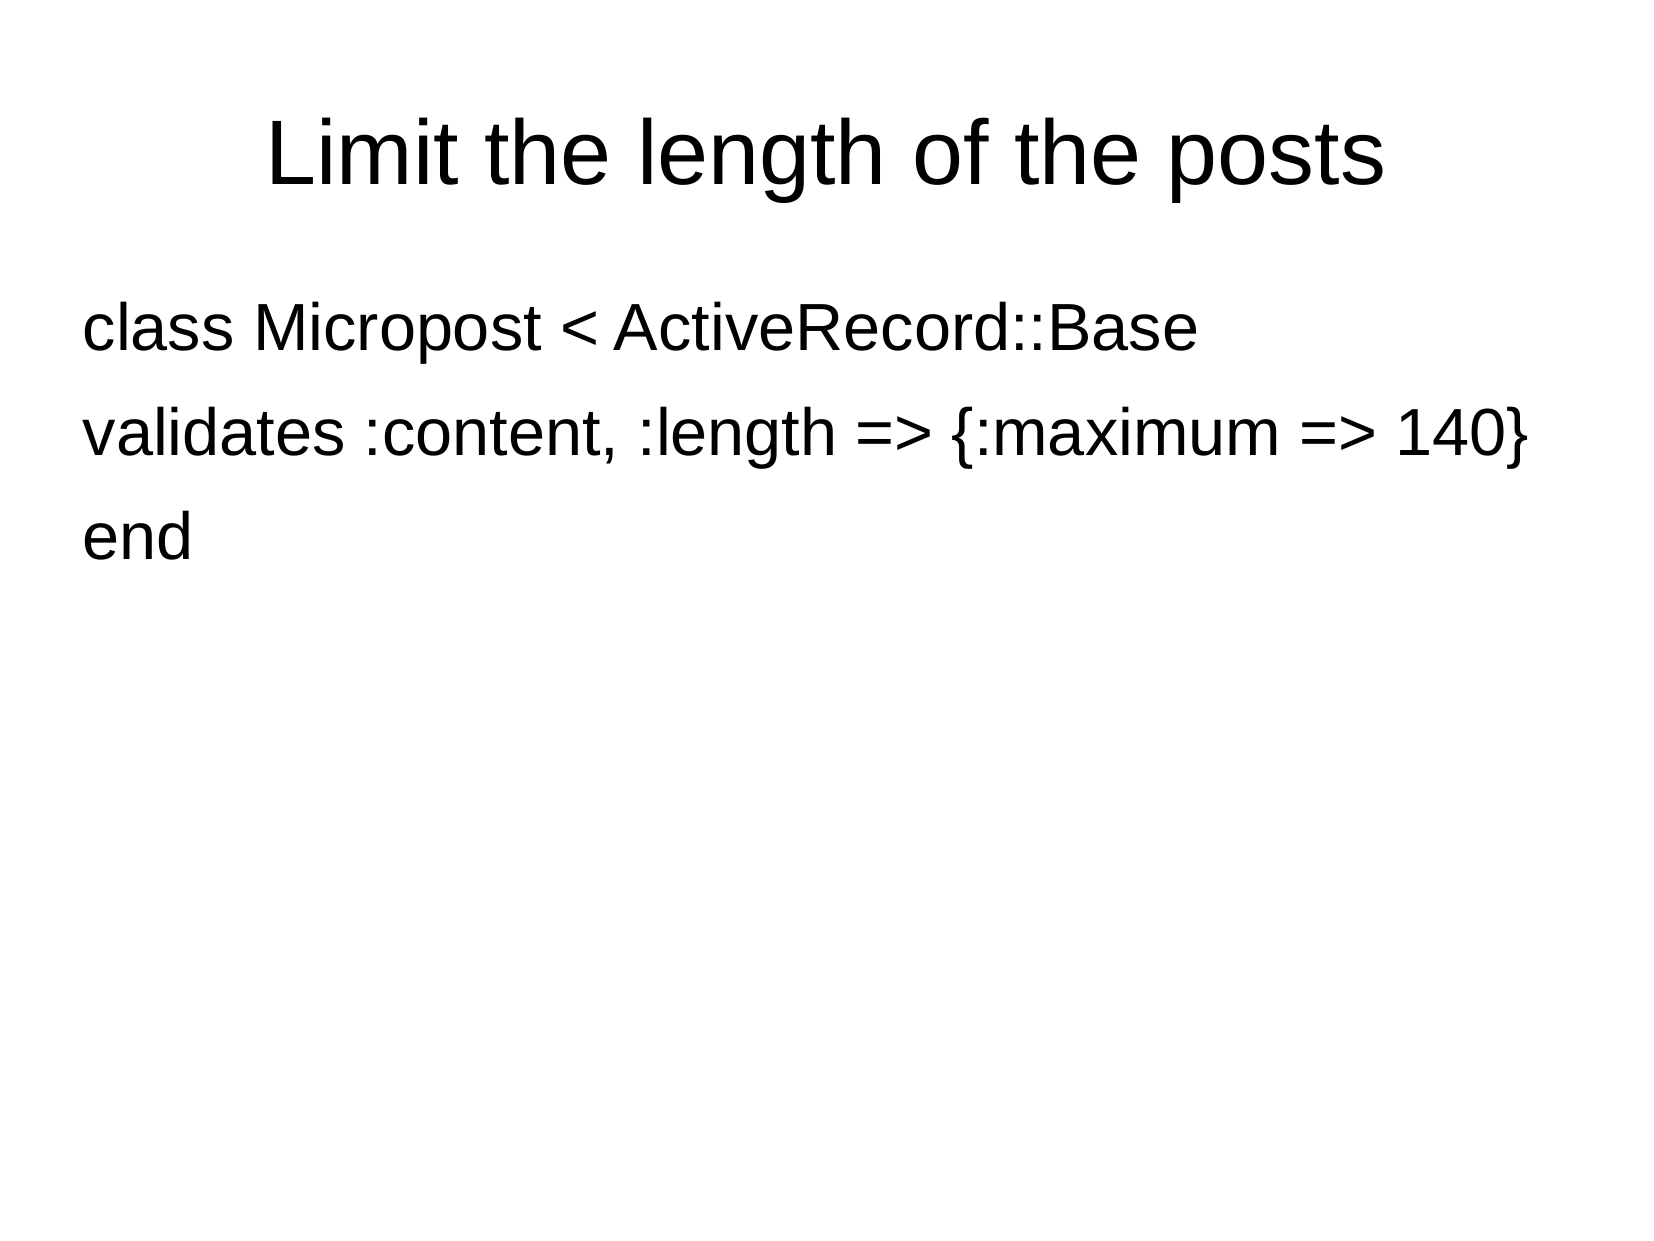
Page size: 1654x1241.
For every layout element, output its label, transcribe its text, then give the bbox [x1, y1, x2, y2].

title Limit the length of the posts [82, 49, 1571, 257]
list class Micropost < ActiveRecord::Base validates :content, :length => {:maximum => 140} end [82, 290, 1571, 1109]
